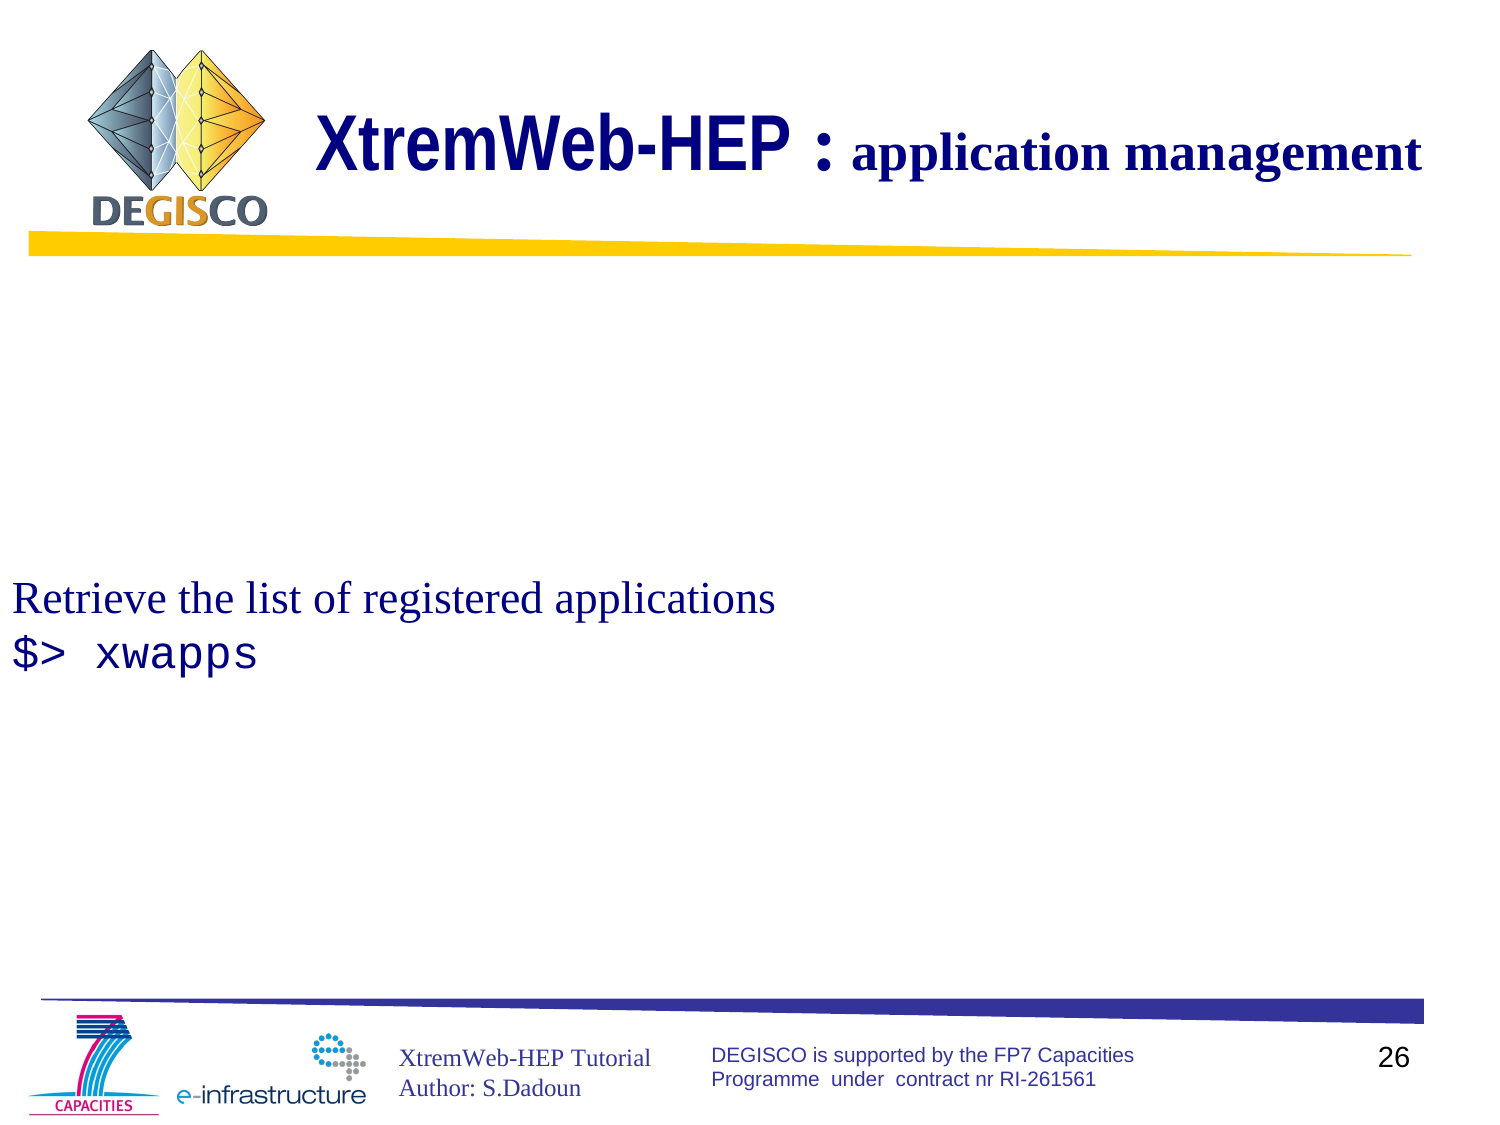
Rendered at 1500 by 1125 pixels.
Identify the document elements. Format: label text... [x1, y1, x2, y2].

picture [65, 44, 287, 226]
picture [317, 1038, 340, 1049]
picture [177, 1033, 366, 1104]
subtitle Retrieve the list of registered applications $> xwapps [11, 278, 1500, 1022]
picture [22, 1022, 165, 1124]
title XtremWeb-HEP : application management [260, 56, 1479, 221]
